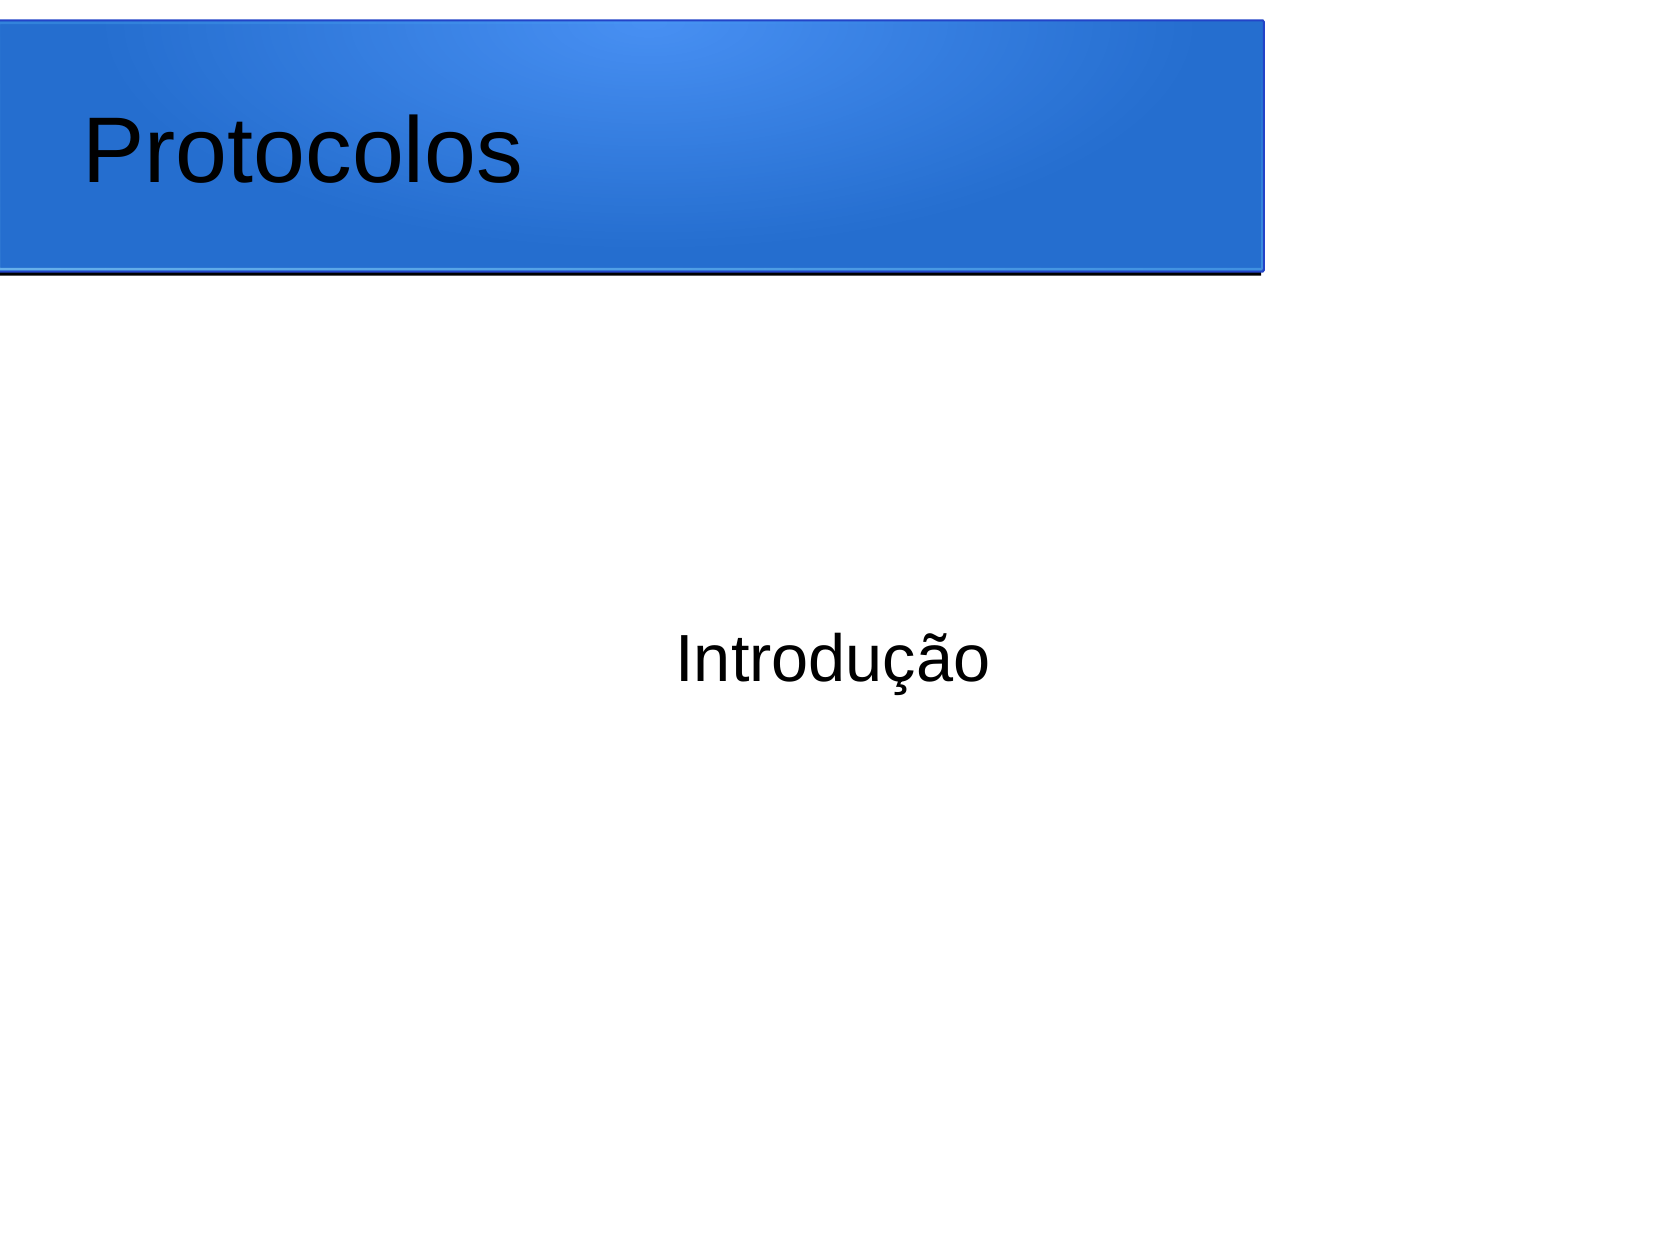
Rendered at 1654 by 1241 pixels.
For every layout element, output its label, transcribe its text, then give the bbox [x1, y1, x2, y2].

title Introdução [88, 555, 1578, 763]
title Protocolos [82, 47, 1235, 252]
